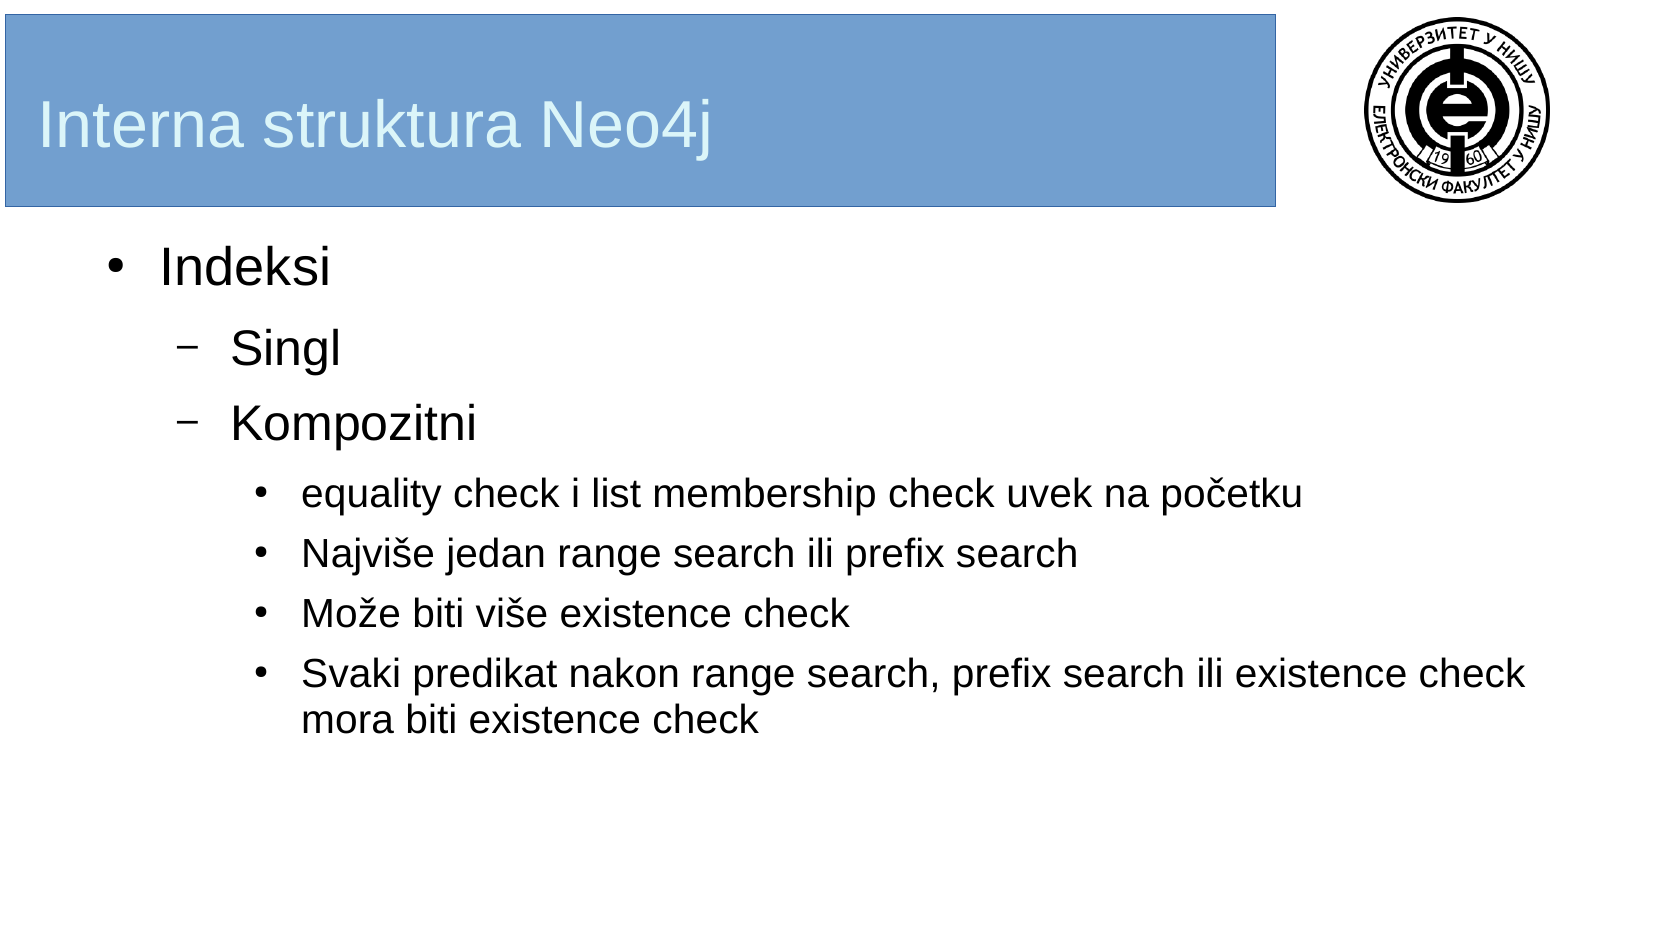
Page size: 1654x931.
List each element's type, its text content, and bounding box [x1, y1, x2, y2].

picture [1364, 17, 1550, 203]
title Interna struktura Neo4j [37, 19, 1313, 231]
list Indeksi Singl Kompozitni equality check i list membership check uvek na početku Najviše jedan range search ili prefix search Može biti više existence check Svaki predikat nakon range search, prefix search ili existence check mora biti existence check [88, 236, 1565, 798]
